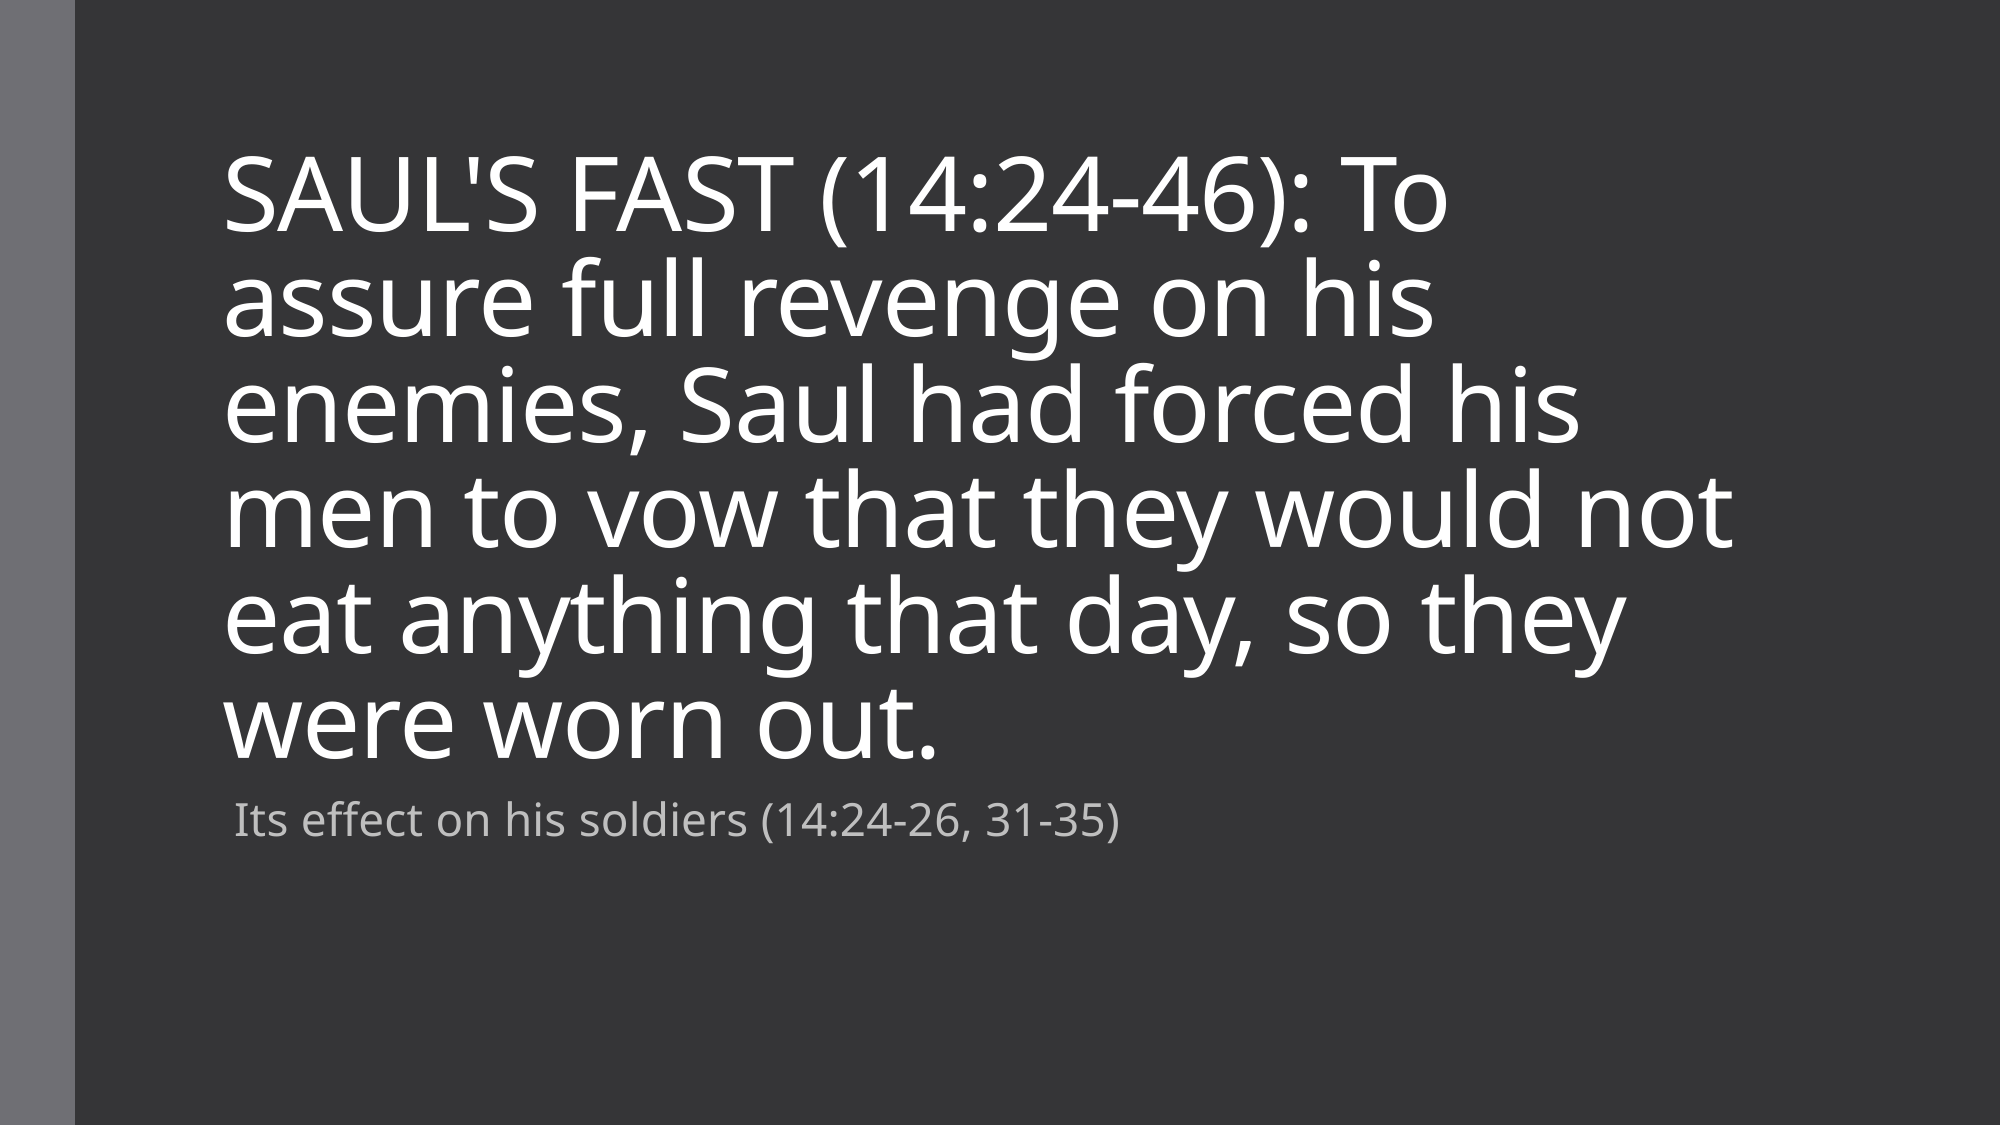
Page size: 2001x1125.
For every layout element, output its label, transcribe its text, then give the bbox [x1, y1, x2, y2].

subtitle Its effect on his soldiers (14:24-26, 31-35) [206, 787, 1752, 1066]
title SAUL'S FAST (14:24-46): To assure full revenge on his enemies, Saul had forced his men to vow that they would not eat anything that day, so they were worn out. [206, 124, 1752, 787]
